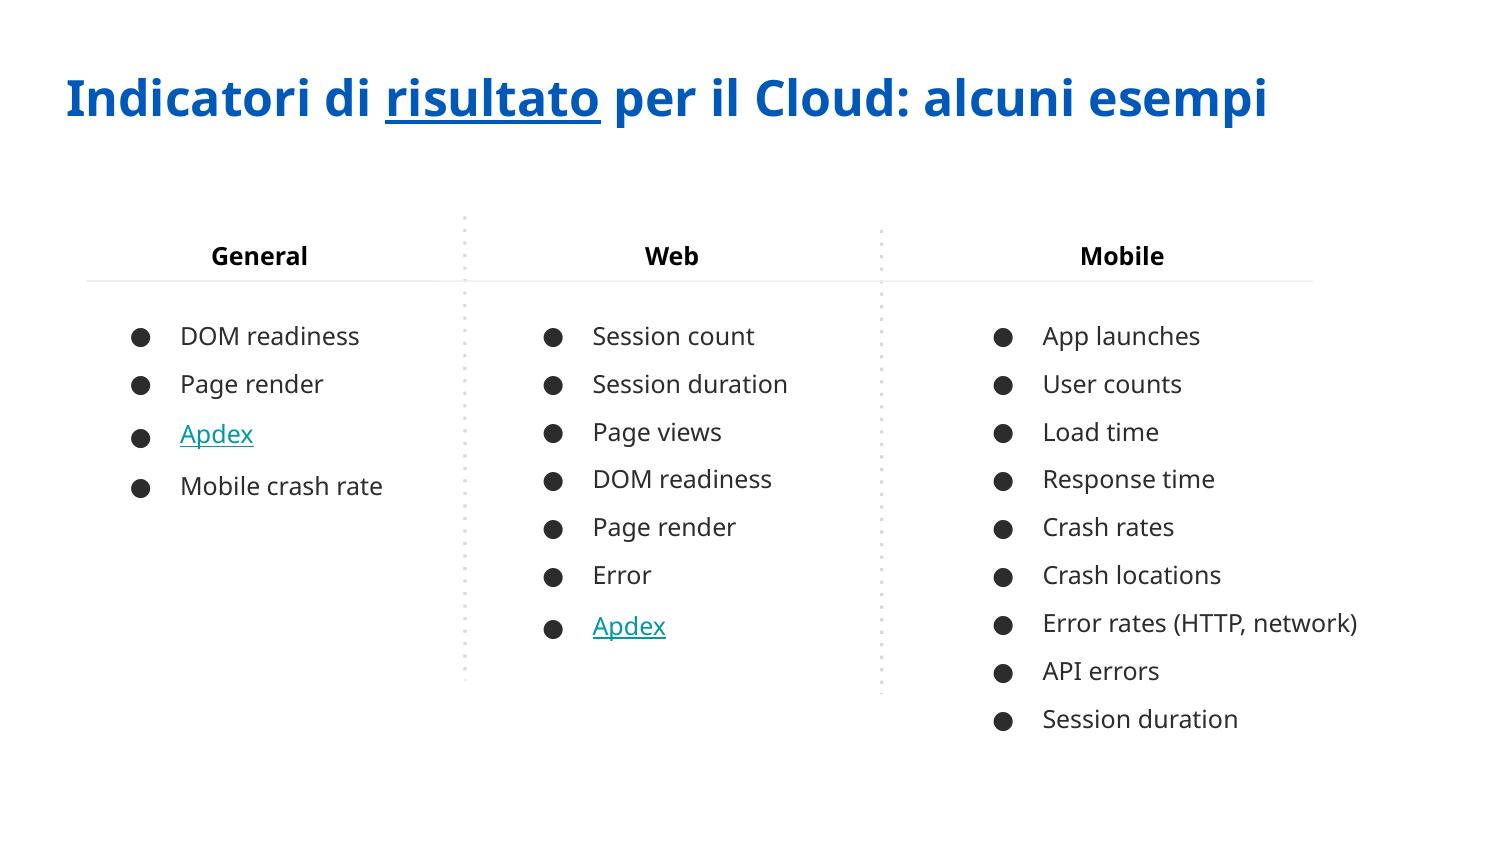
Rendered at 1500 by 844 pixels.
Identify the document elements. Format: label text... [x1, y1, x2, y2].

text_box Mobile [970, 282, 1274, 287]
text_box DOM readiness Page render Apdex Mobile crash rate [90, 287, 456, 694]
title Indicatori di risultato per il Cloud: alcuni esempi [51, 51, 1449, 146]
text_box General [108, 210, 411, 280]
text_box Session count Session duration Page views DOM readiness Page render Error Apdex [502, 287, 868, 694]
text_box General [108, 282, 411, 287]
text_box App launches User counts Load time Response time Crash rates Crash locations Error rates (HTTP, network) API errors Session duration [952, 287, 1389, 694]
text_box Web [520, 282, 824, 287]
text_box Web [520, 210, 824, 280]
text_box Mobile [970, 210, 1274, 280]
